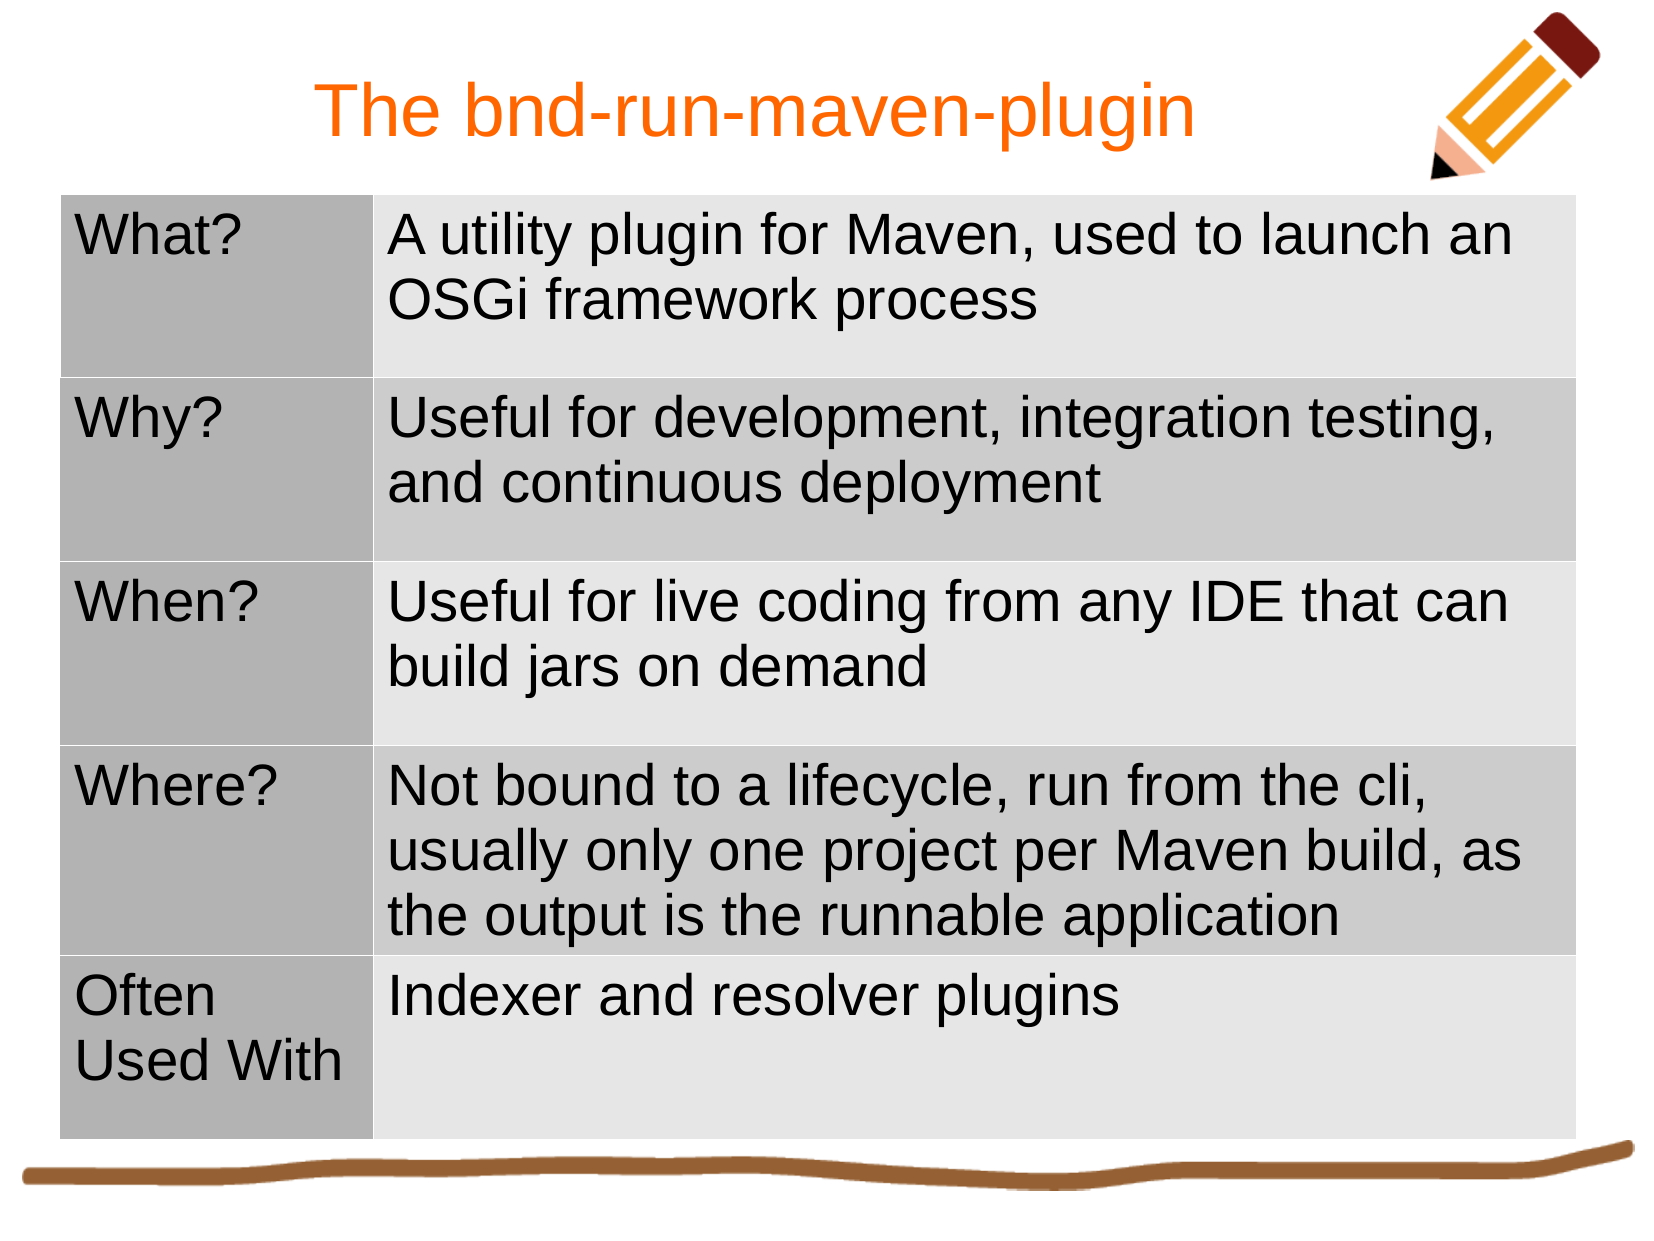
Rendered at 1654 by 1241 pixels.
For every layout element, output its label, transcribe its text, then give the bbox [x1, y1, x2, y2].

picture [1430, 12, 1601, 181]
table_cell Indexer and resolver plugins [374, 956, 1576, 1139]
table_cell Useful for live coding from any IDE that can build jars on demand [374, 562, 1576, 745]
table_header A utility plugin for Maven, used to launch an OSGi framework process [374, 195, 1576, 377]
table_cell Often Used With [60, 956, 373, 1139]
table_cell When? [60, 562, 373, 745]
table_cell Not bound to a lifecycle, run from the cli, usually only one project per Maven build, as the output is the runnable application [374, 746, 1576, 955]
table_cell Useful for development, integration testing, and continuous deployment [374, 378, 1576, 561]
table_cell Where? [60, 746, 373, 955]
table_cell Why? [60, 378, 373, 561]
picture [22, 1140, 1635, 1191]
title The bnd-run-maven-plugin [82, 49, 1430, 172]
table_header What? [61, 195, 373, 377]
